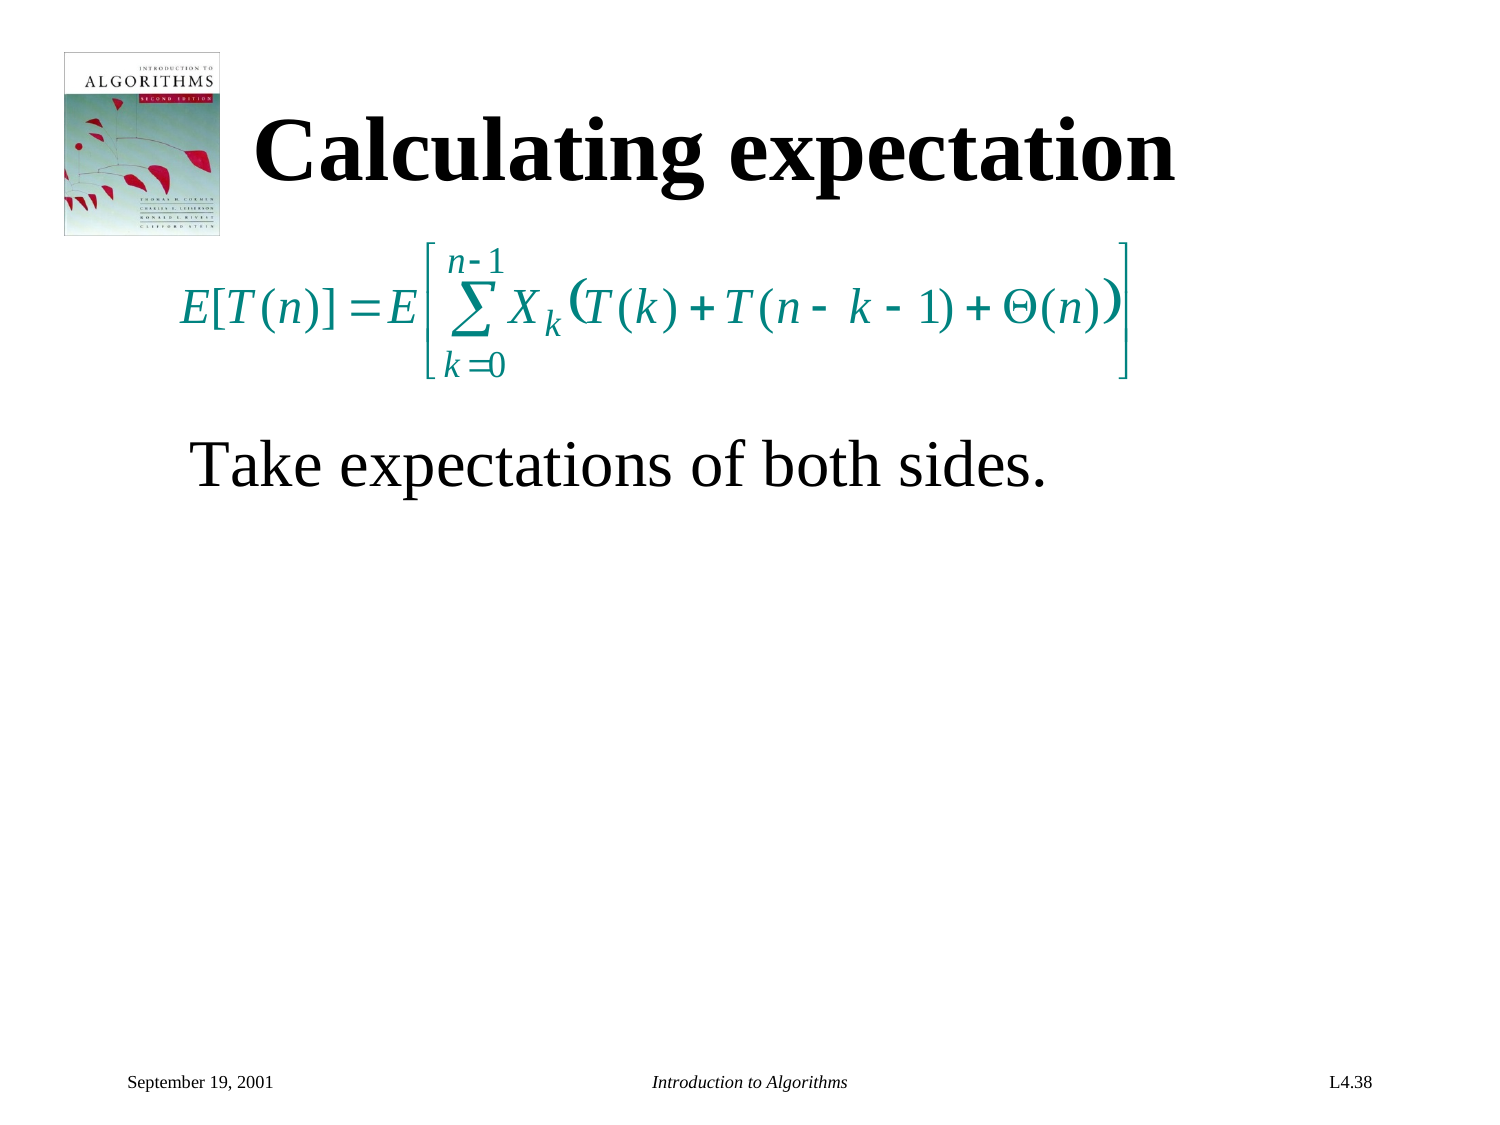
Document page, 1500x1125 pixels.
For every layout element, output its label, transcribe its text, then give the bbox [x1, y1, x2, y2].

text_box September 19, 2001 [112, 1062, 426, 1101]
picture [64, 52, 220, 236]
title Calculating expectation [237, 49, 1475, 238]
chart [174, 237, 1140, 384]
text_box Introduction to Algorithms [512, 1062, 988, 1101]
text_box Take expectations of both sides. [174, 412, 1066, 508]
text_box L4.<number> [1074, 1062, 1388, 1101]
